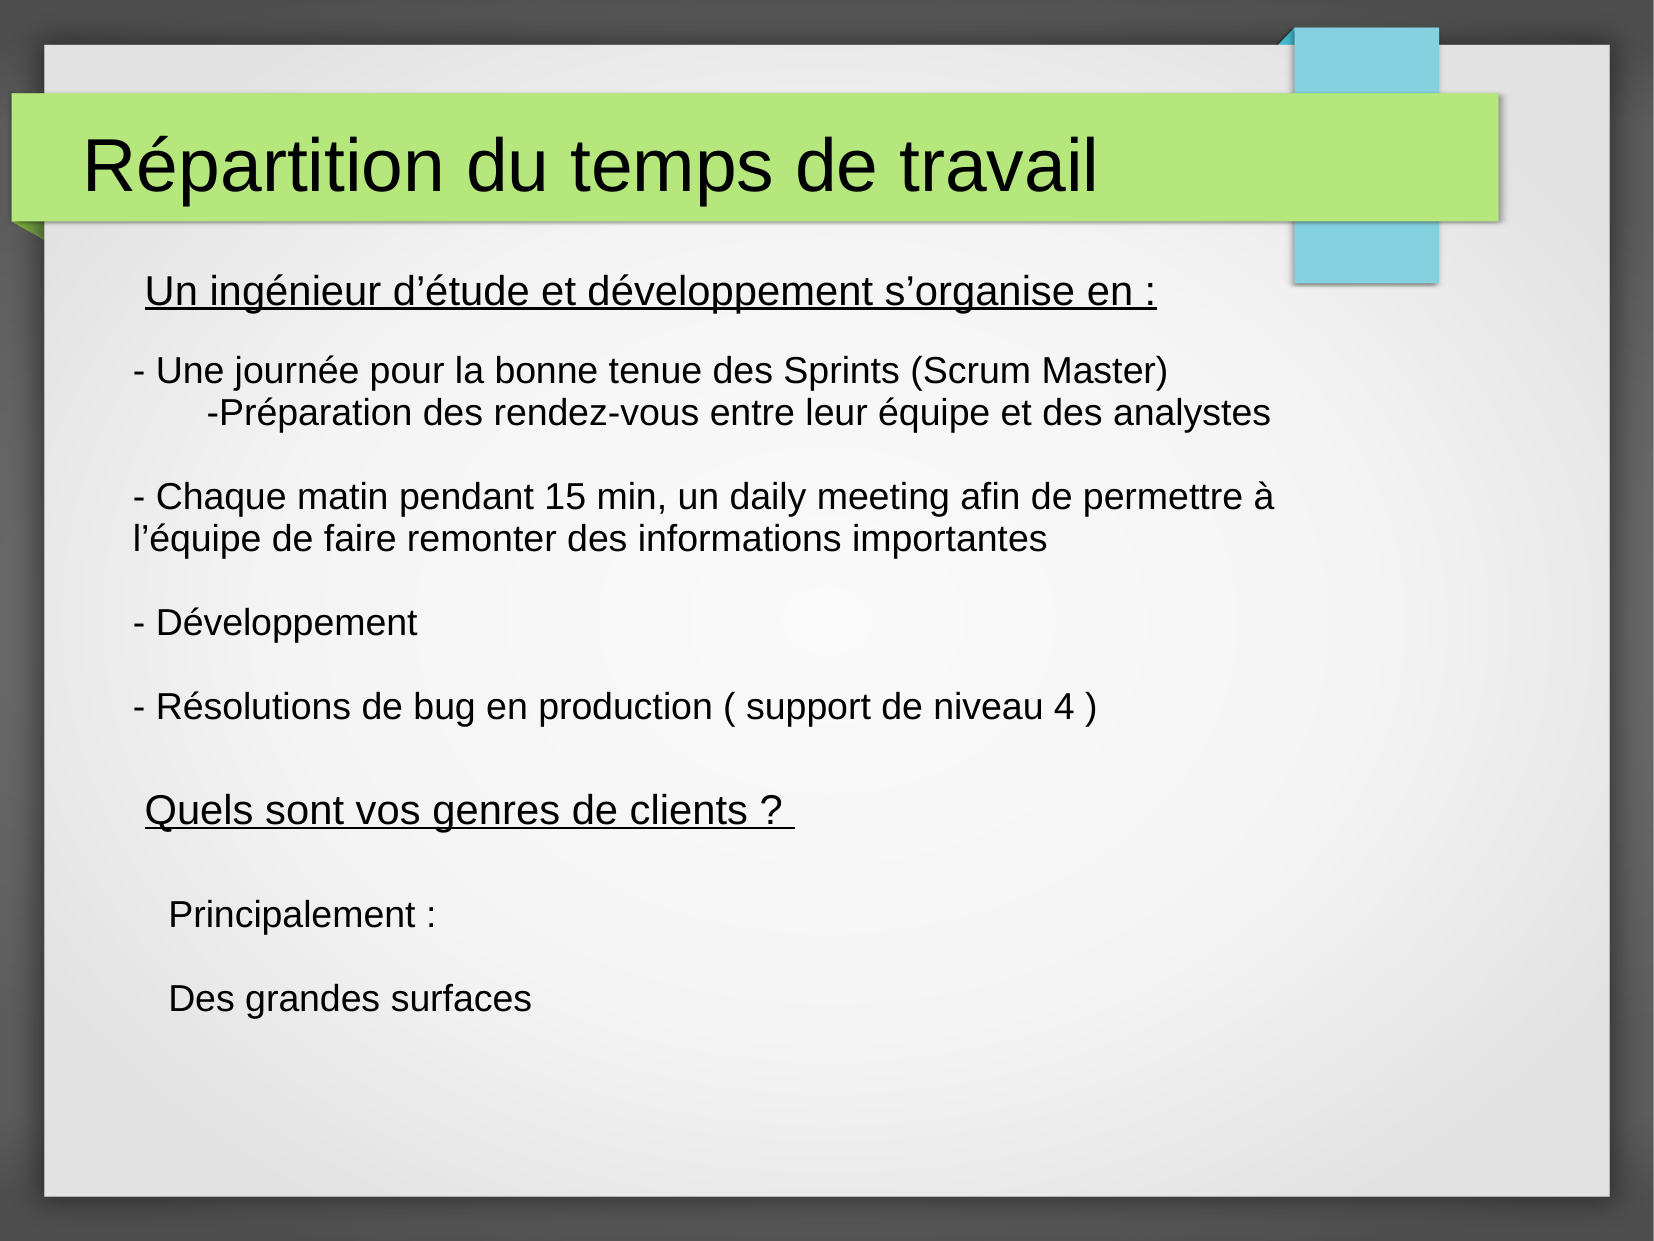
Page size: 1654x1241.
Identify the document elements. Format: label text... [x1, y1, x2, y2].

title Répartition du temps de travail [82, 106, 1264, 225]
text_box Un ingénieur d’étude et développement s’organise en : [94, 259, 1300, 322]
picture [0, 0, 1654, 1241]
text_box - Une journée pour la bonne tenue des Sprints (Scrum Master) -Préparation des rendez-vous entre leur équipe et des analystes - Chaque matin pendant 15 min, un daily meeting afin de permettre à l’équipe de faire remonter des informations importantes - Développement - Résolutions de bug en production ( support de niveau 4 ) [118, 342, 1335, 773]
text_box Principalement : Des grandes surfaces [153, 885, 1182, 1026]
text_box Quels sont vos genres de clients ? [94, 779, 1300, 841]
